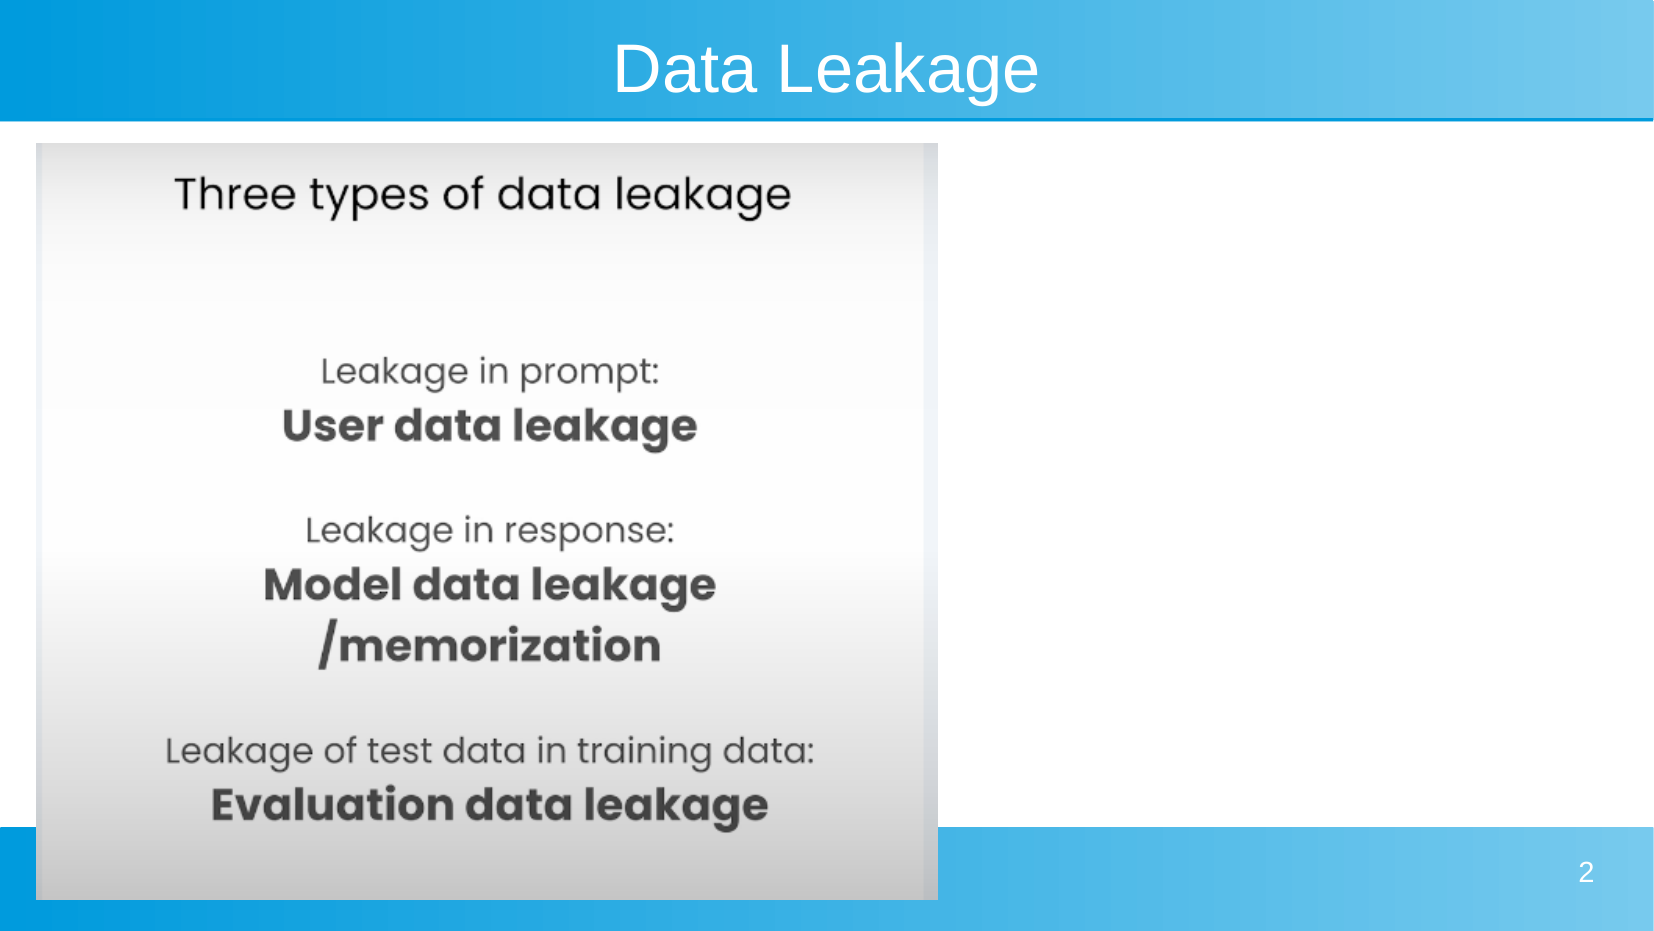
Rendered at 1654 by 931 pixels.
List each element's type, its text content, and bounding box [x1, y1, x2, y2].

picture [36, 143, 938, 901]
title Data Leakage [59, 29, 1595, 108]
